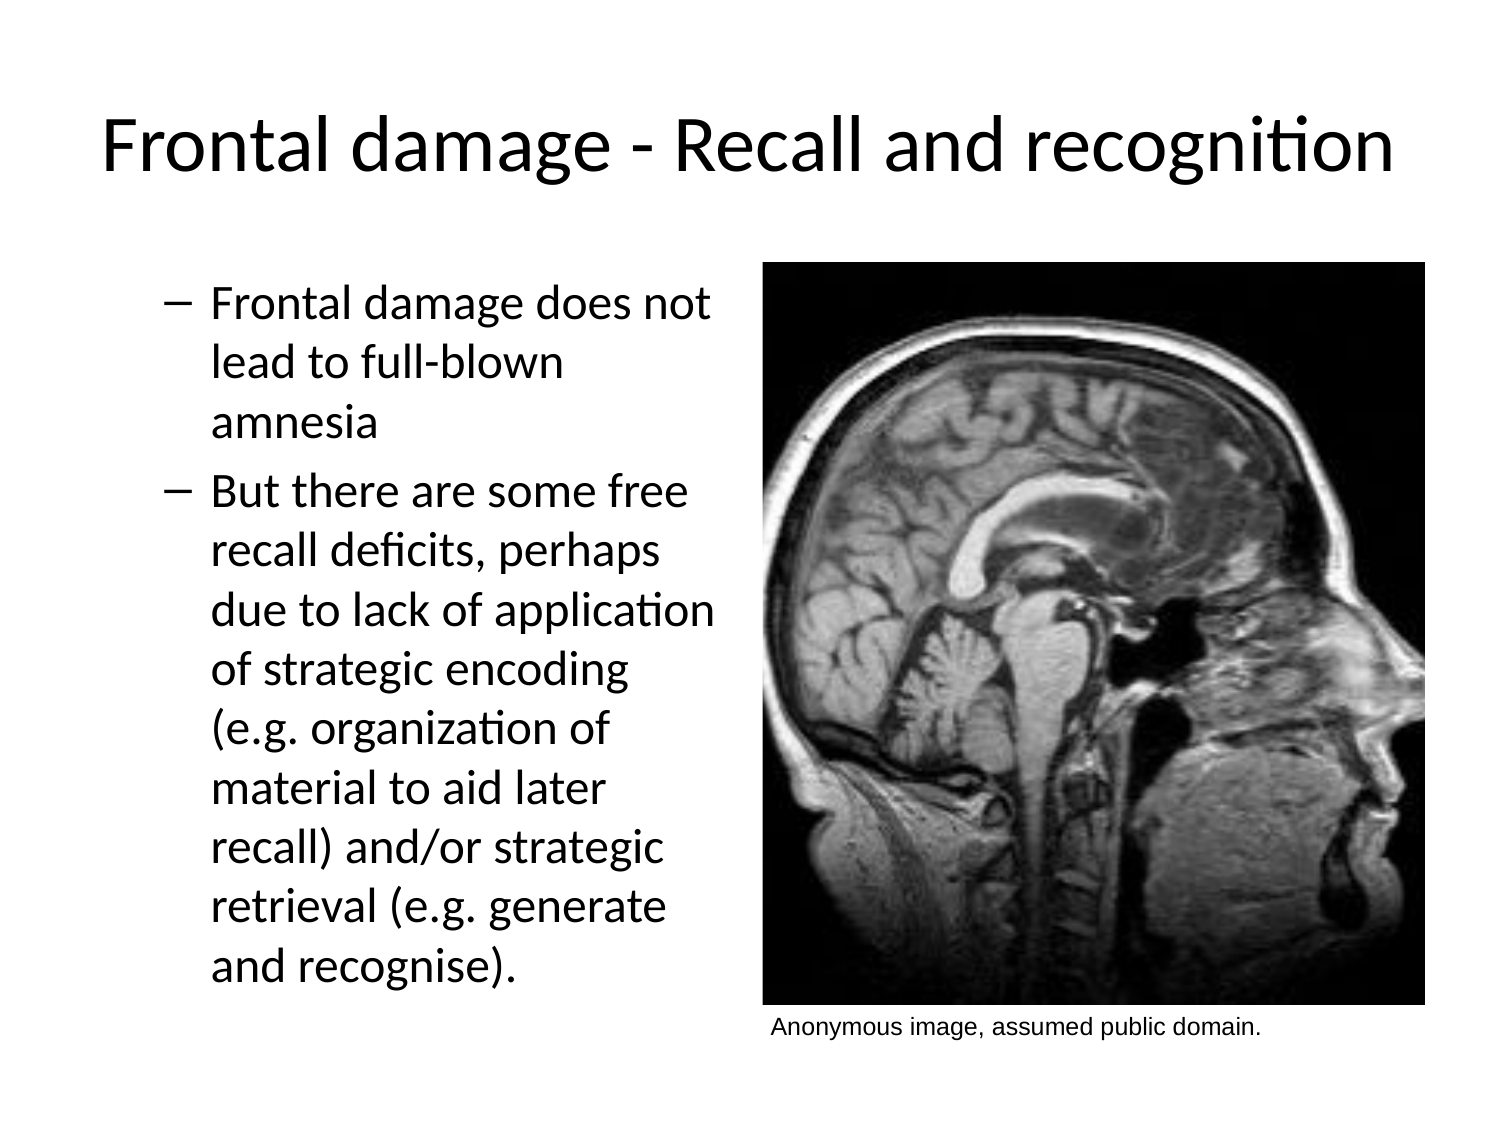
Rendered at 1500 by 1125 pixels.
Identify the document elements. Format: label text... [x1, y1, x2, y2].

text_box Anonymous image, assumed public domain. [755, 1004, 1453, 1077]
picture [762, 262, 1425, 1004]
list Frontal damage does not lead to full-blown amnesia But there are some free recall deficits, perhaps due to lack of application of strategic encoding (e.g. organization of material to aid later recall) and/or strategic retrieval (e.g. generate and recognise). [75, 262, 738, 1005]
title Frontal damage - Recall and recognition [75, 45, 1425, 233]
